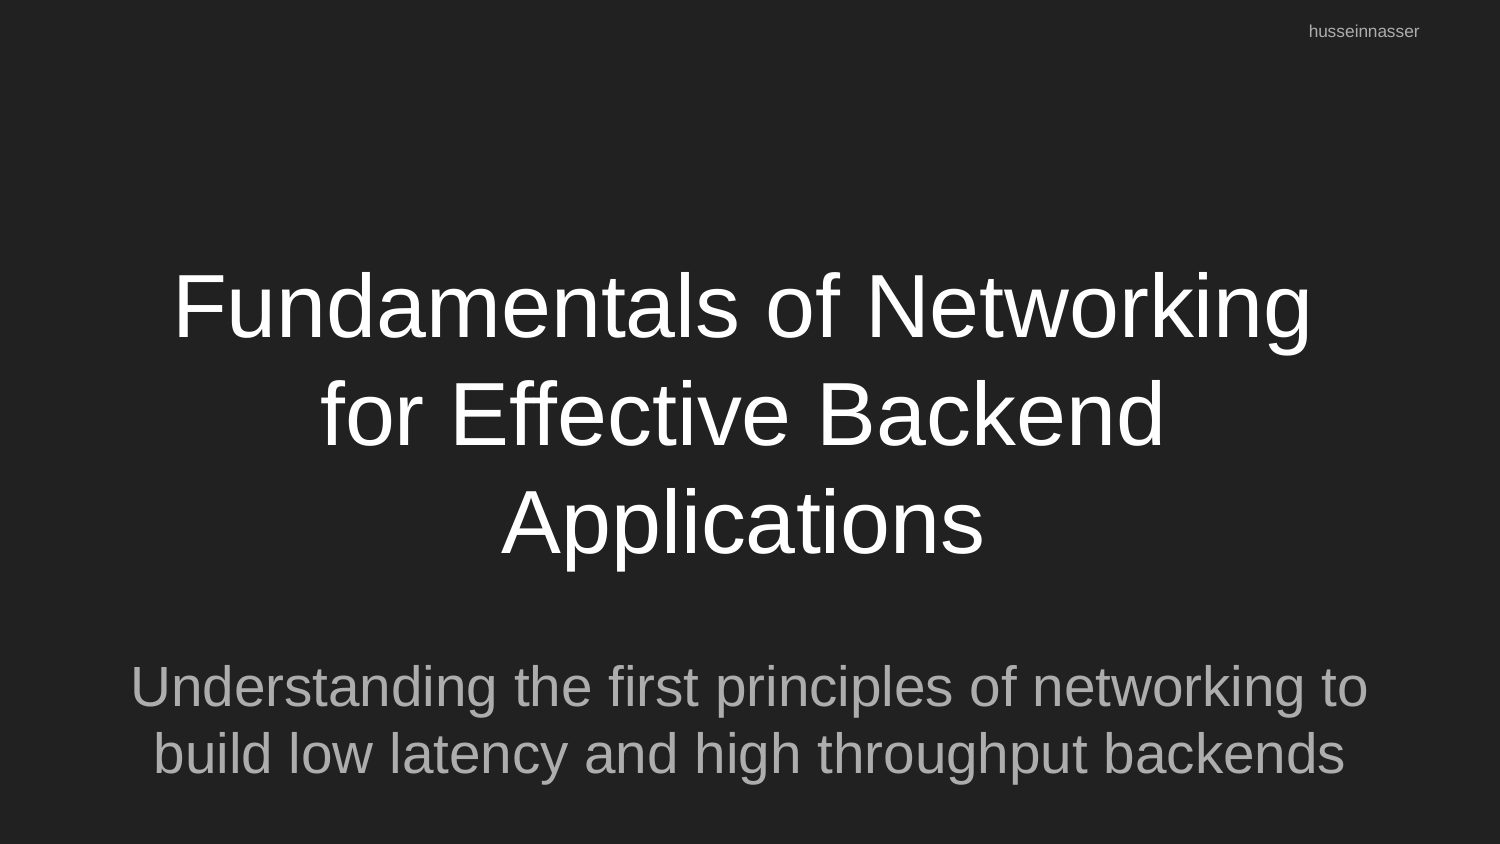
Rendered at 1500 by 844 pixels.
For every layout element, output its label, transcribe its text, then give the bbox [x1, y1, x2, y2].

title Fundamentals of Networking for Effective Backend Applications [142, 231, 1346, 587]
subtitle husseinnasser [1236, 11, 1492, 53]
subtitle Understanding the first principles of networking to build low latency and high throughput backends [51, 634, 1449, 801]
